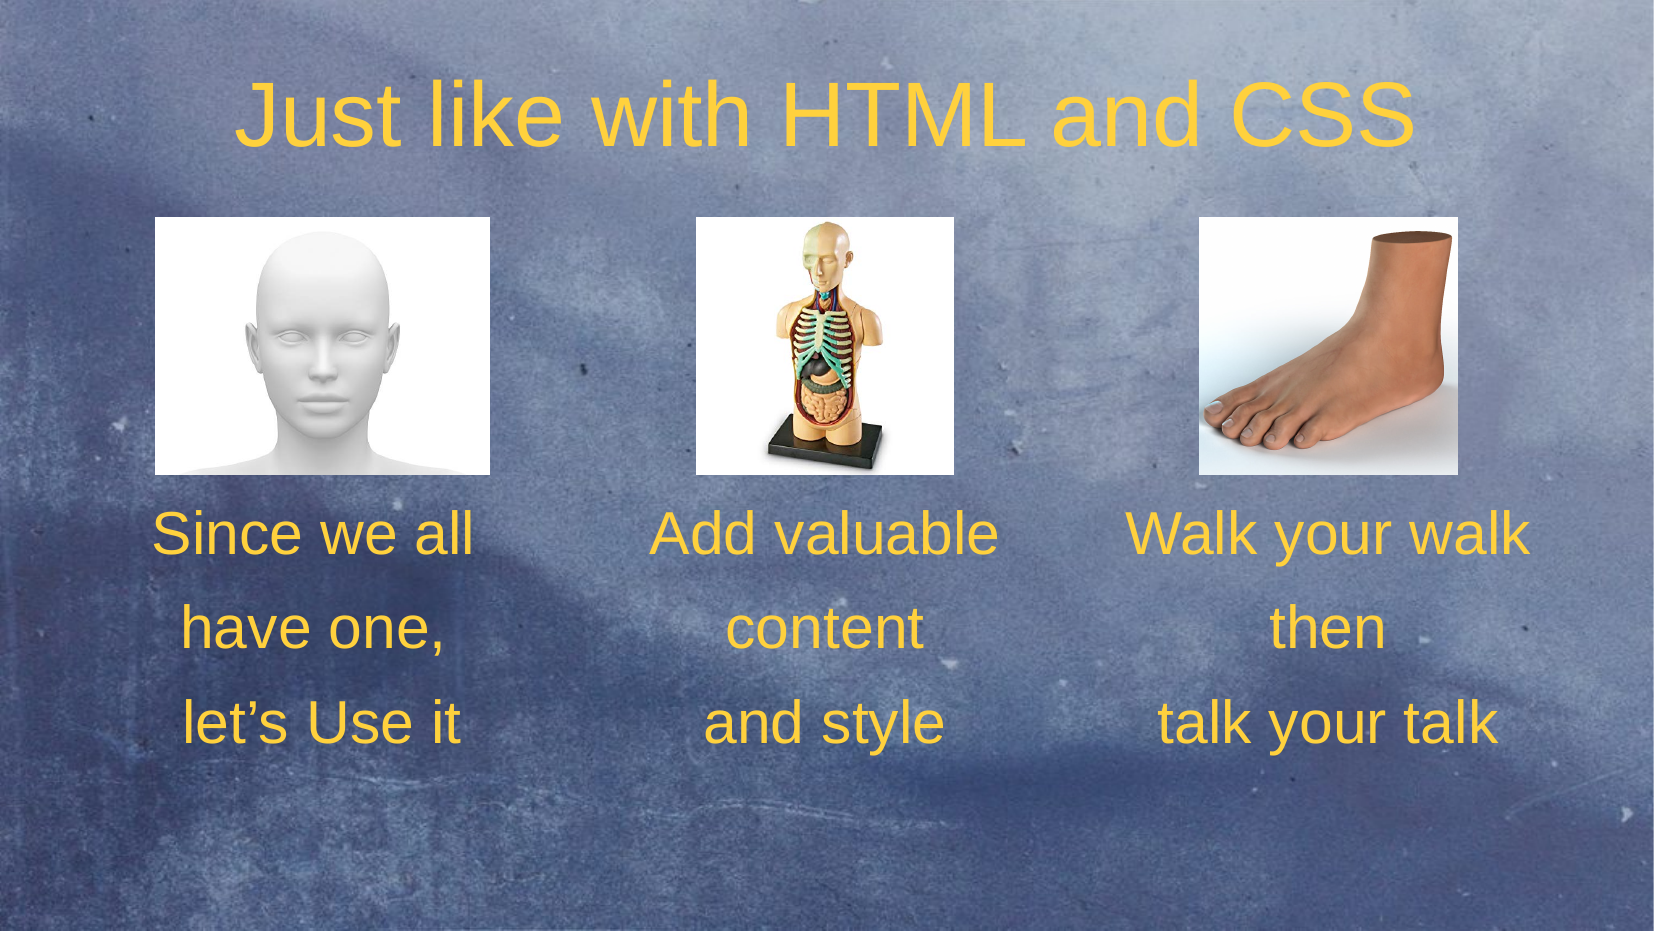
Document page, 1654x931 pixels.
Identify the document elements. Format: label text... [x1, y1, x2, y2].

title Just like with HTML and CSS [82, 37, 1571, 193]
list Add valuable content and style [585, 499, 1065, 757]
list Since we all have one, let’s Use it [82, 499, 562, 757]
picture [0, 0, 1654, 931]
list Walk your walk then talk your talk [1088, 499, 1569, 757]
